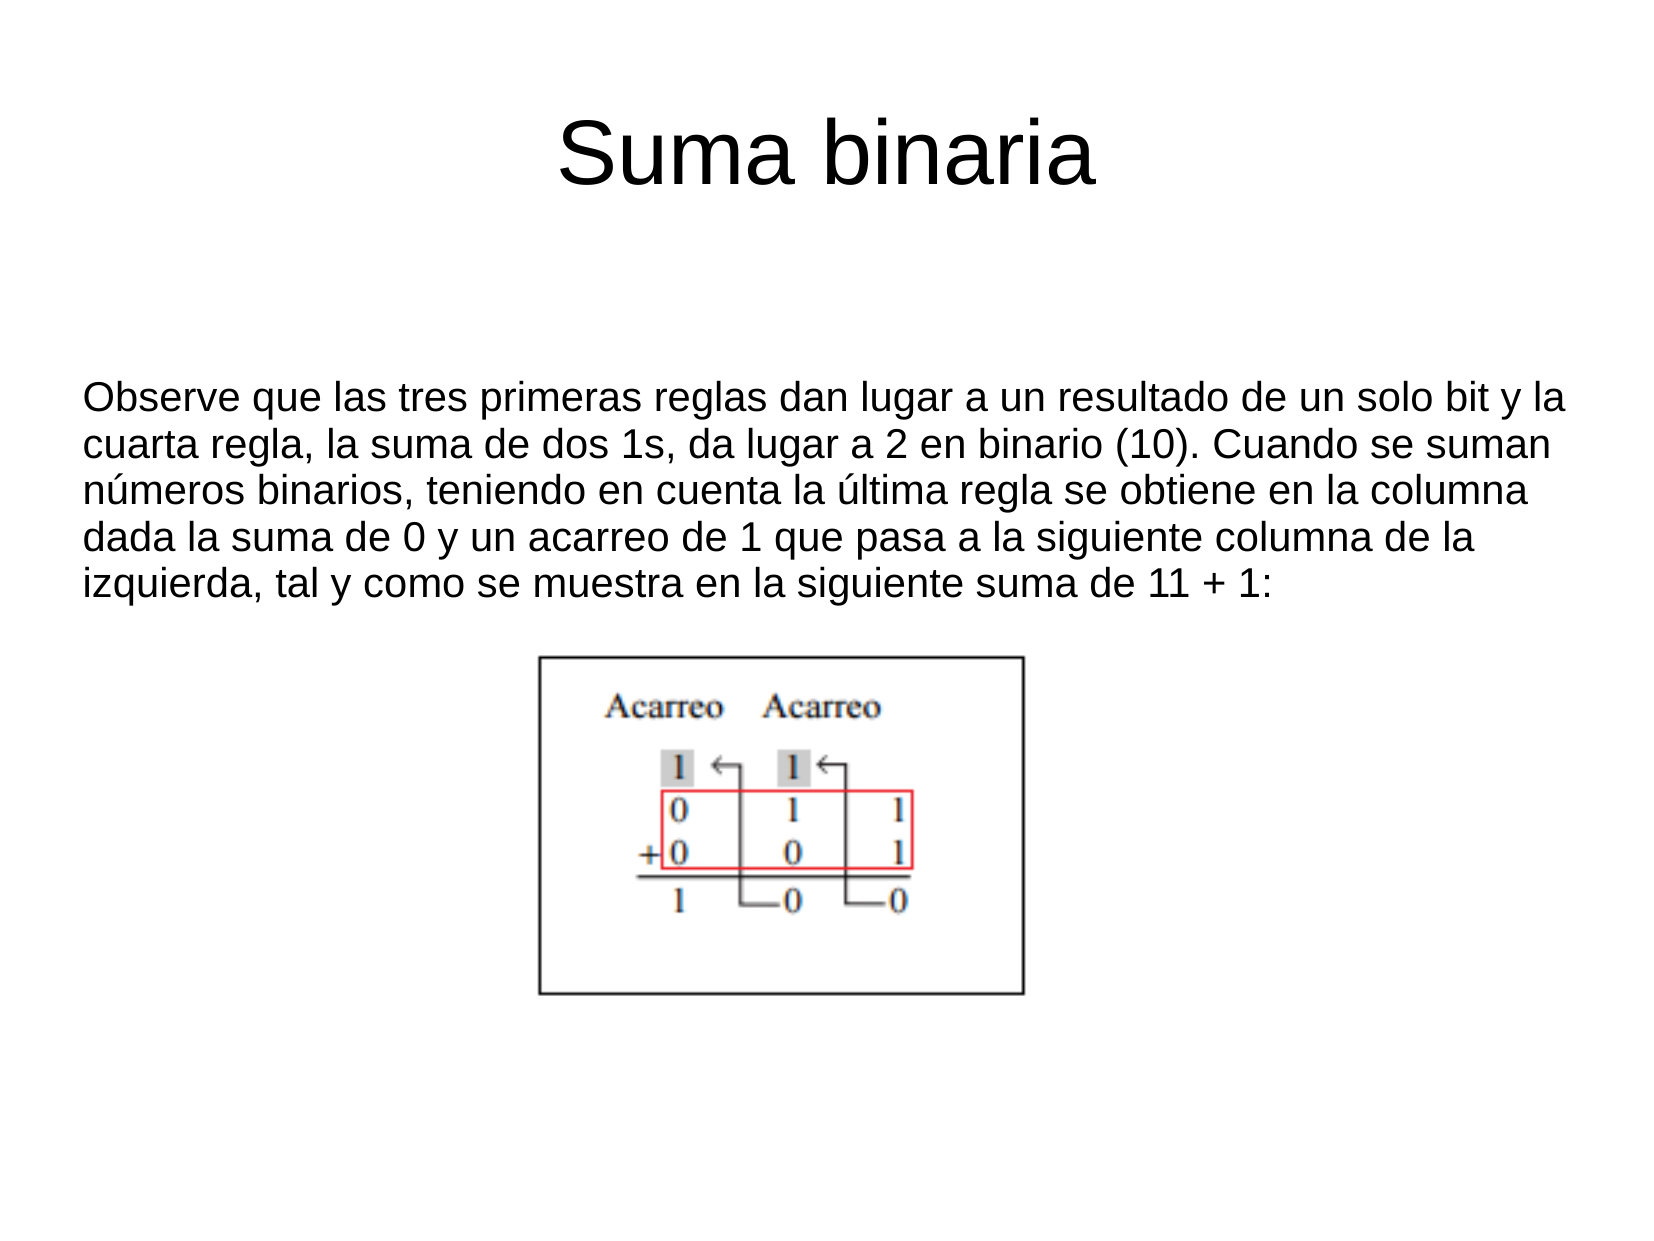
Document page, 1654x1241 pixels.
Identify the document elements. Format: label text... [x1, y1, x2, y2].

title Suma binaria [82, 49, 1571, 257]
picture [531, 649, 1034, 1004]
subtitle Observe que las tres primeras reglas dan lugar a un resultado de un solo bit y la cuarta regla, la suma de dos 1s, da lugar a 2 en binario (10). Cuando se suman números binarios, teniendo en cuenta la última regla se obtiene en la columna dada la suma de 0 y un acarreo de 1 que pasa a la siguiente columna de la izquierda, tal y como se muestra en la siguiente suma de 11 + 1: [82, 290, 1571, 1109]
